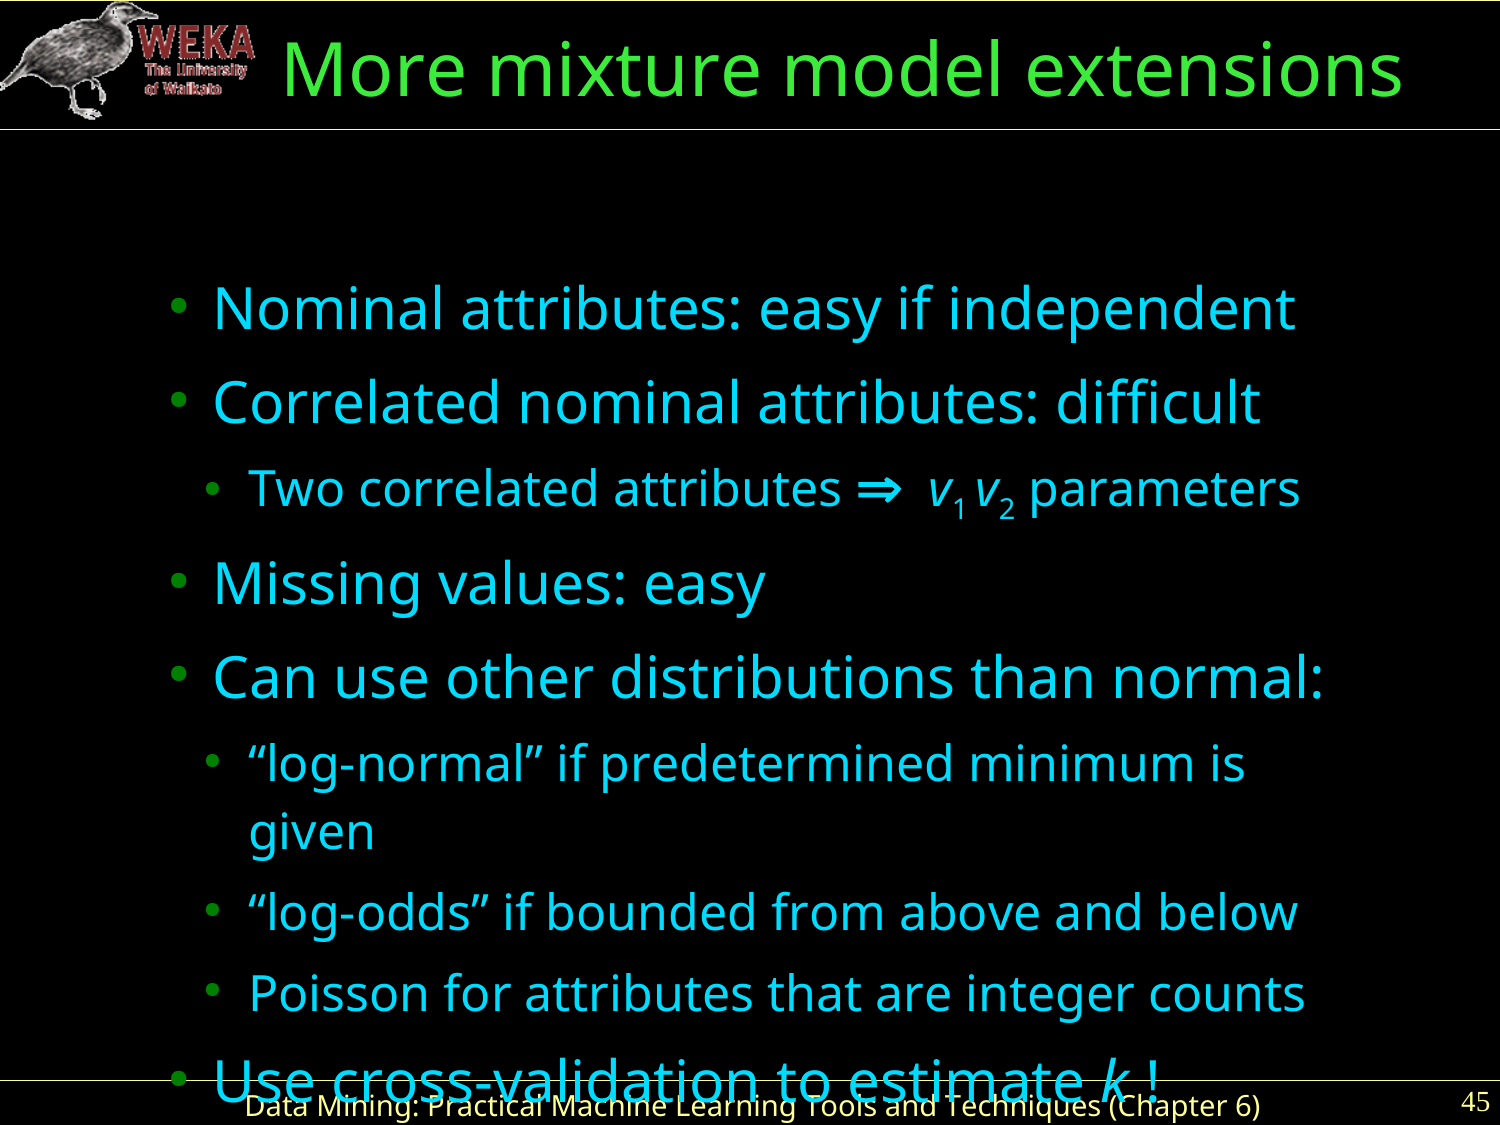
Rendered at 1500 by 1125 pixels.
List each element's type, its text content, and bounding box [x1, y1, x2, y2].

picture [0, 1, 265, 129]
title More mixture model extensions [265, 0, 1500, 148]
list Nominal attributes: easy if independent Correlated nominal attributes: difficult Two correlated attributes  v1 v2 parameters Missing values: easy Can use other distributions than normal: “log-normal” if predetermined minimum is given “log-odds” if bounded from above and below Poisson for attributes that are integer counts Use cross-validation to estimate k ! [118, 260, 1388, 998]
